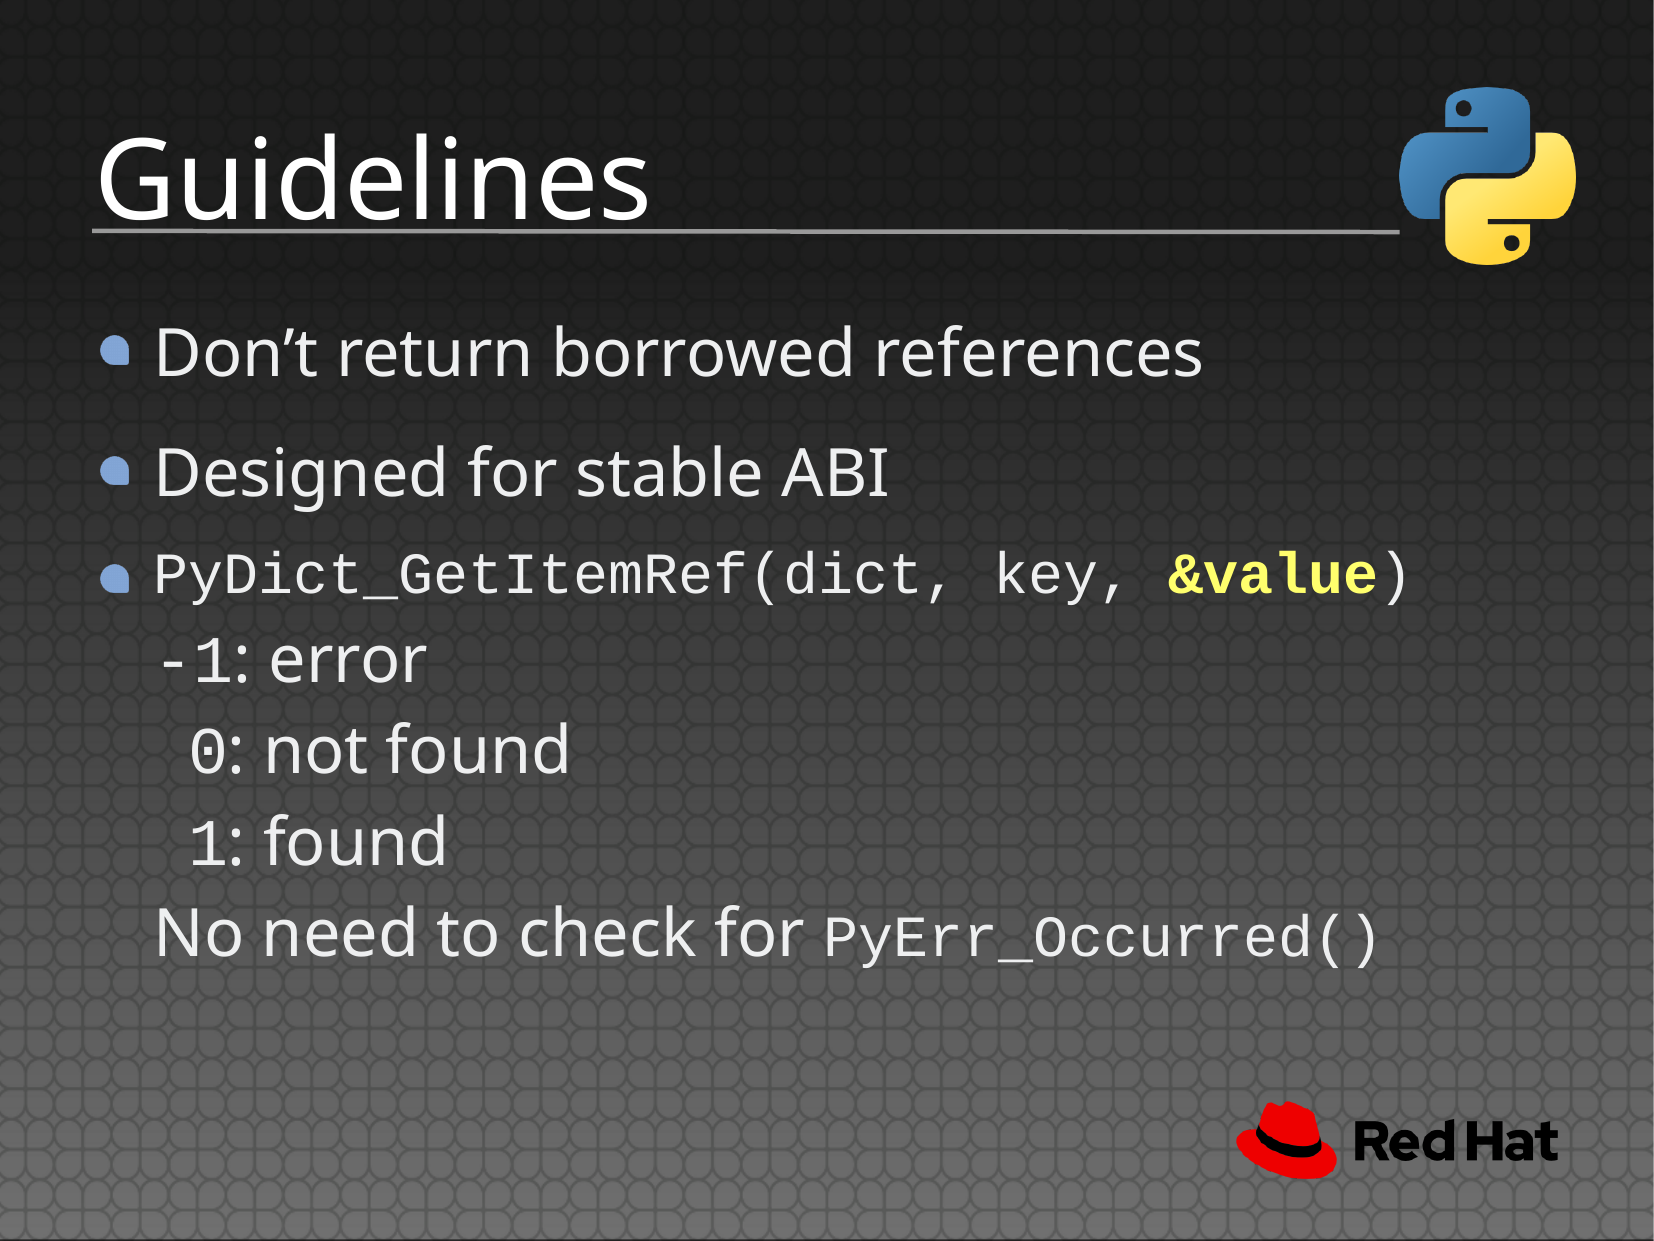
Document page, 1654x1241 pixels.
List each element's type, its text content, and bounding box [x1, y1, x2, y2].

title Guidelines [94, 100, 1426, 251]
list Don’t return borrowed references Designed for stable ABI PyDict_GetItemRef(dict, key, &value) -1: error 0: not found 1: found No need to check for PyErr_Occurred() [82, 304, 1571, 1045]
picture [0, 0, 1654, 1241]
